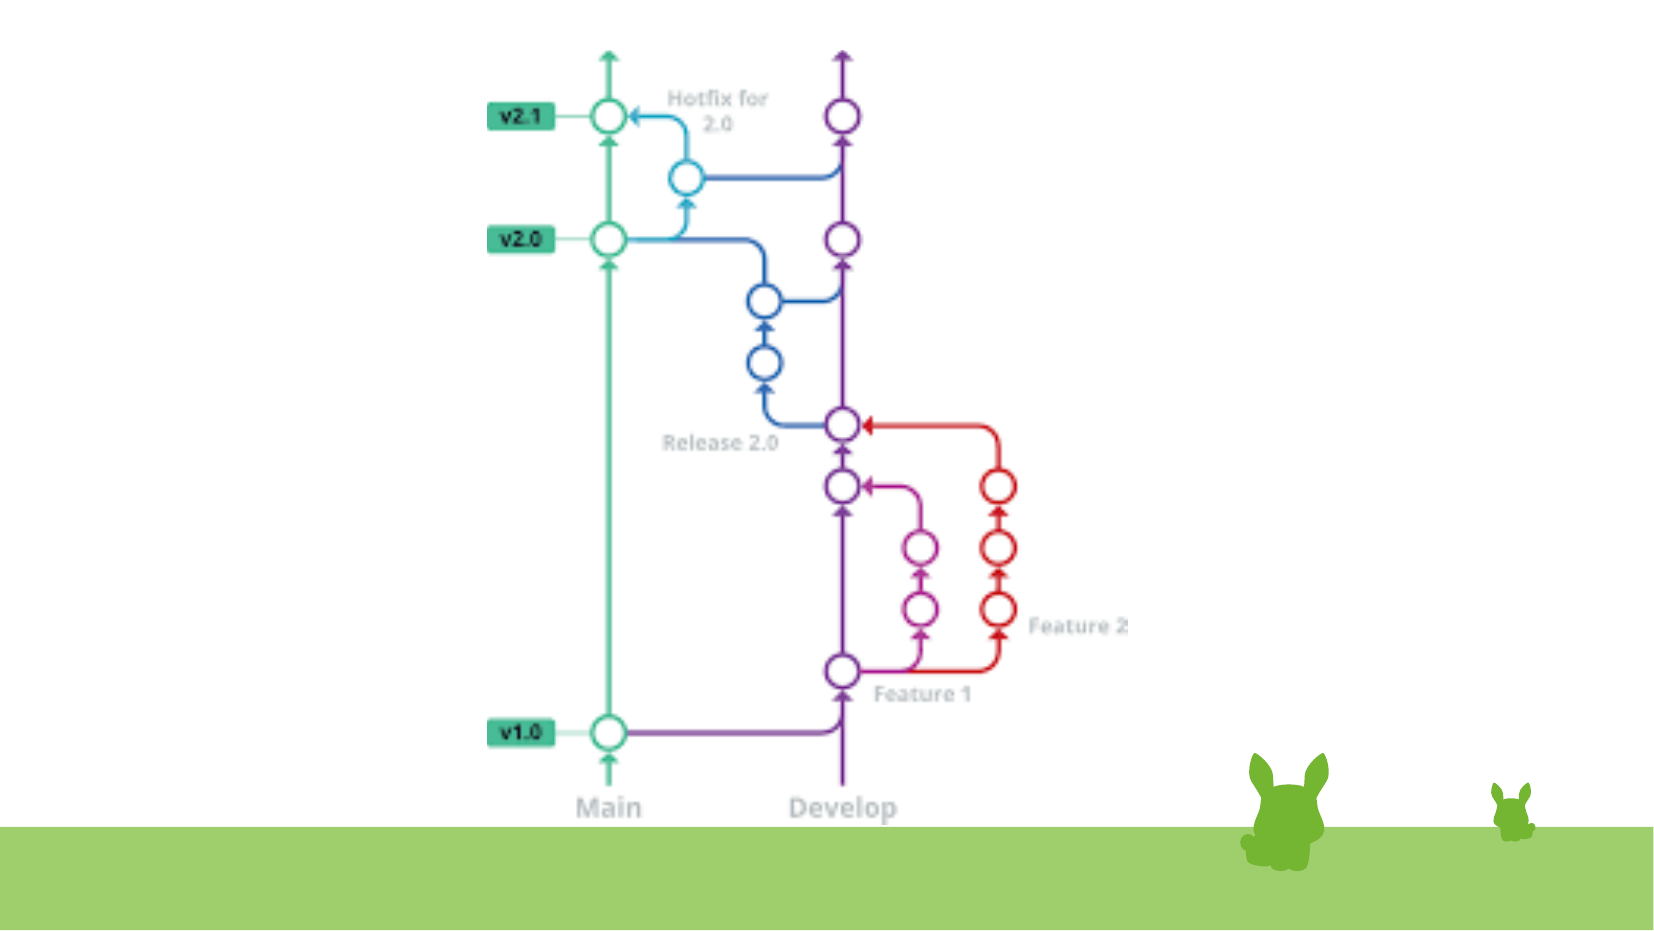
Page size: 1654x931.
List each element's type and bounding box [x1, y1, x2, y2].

picture [487, 50, 1128, 826]
